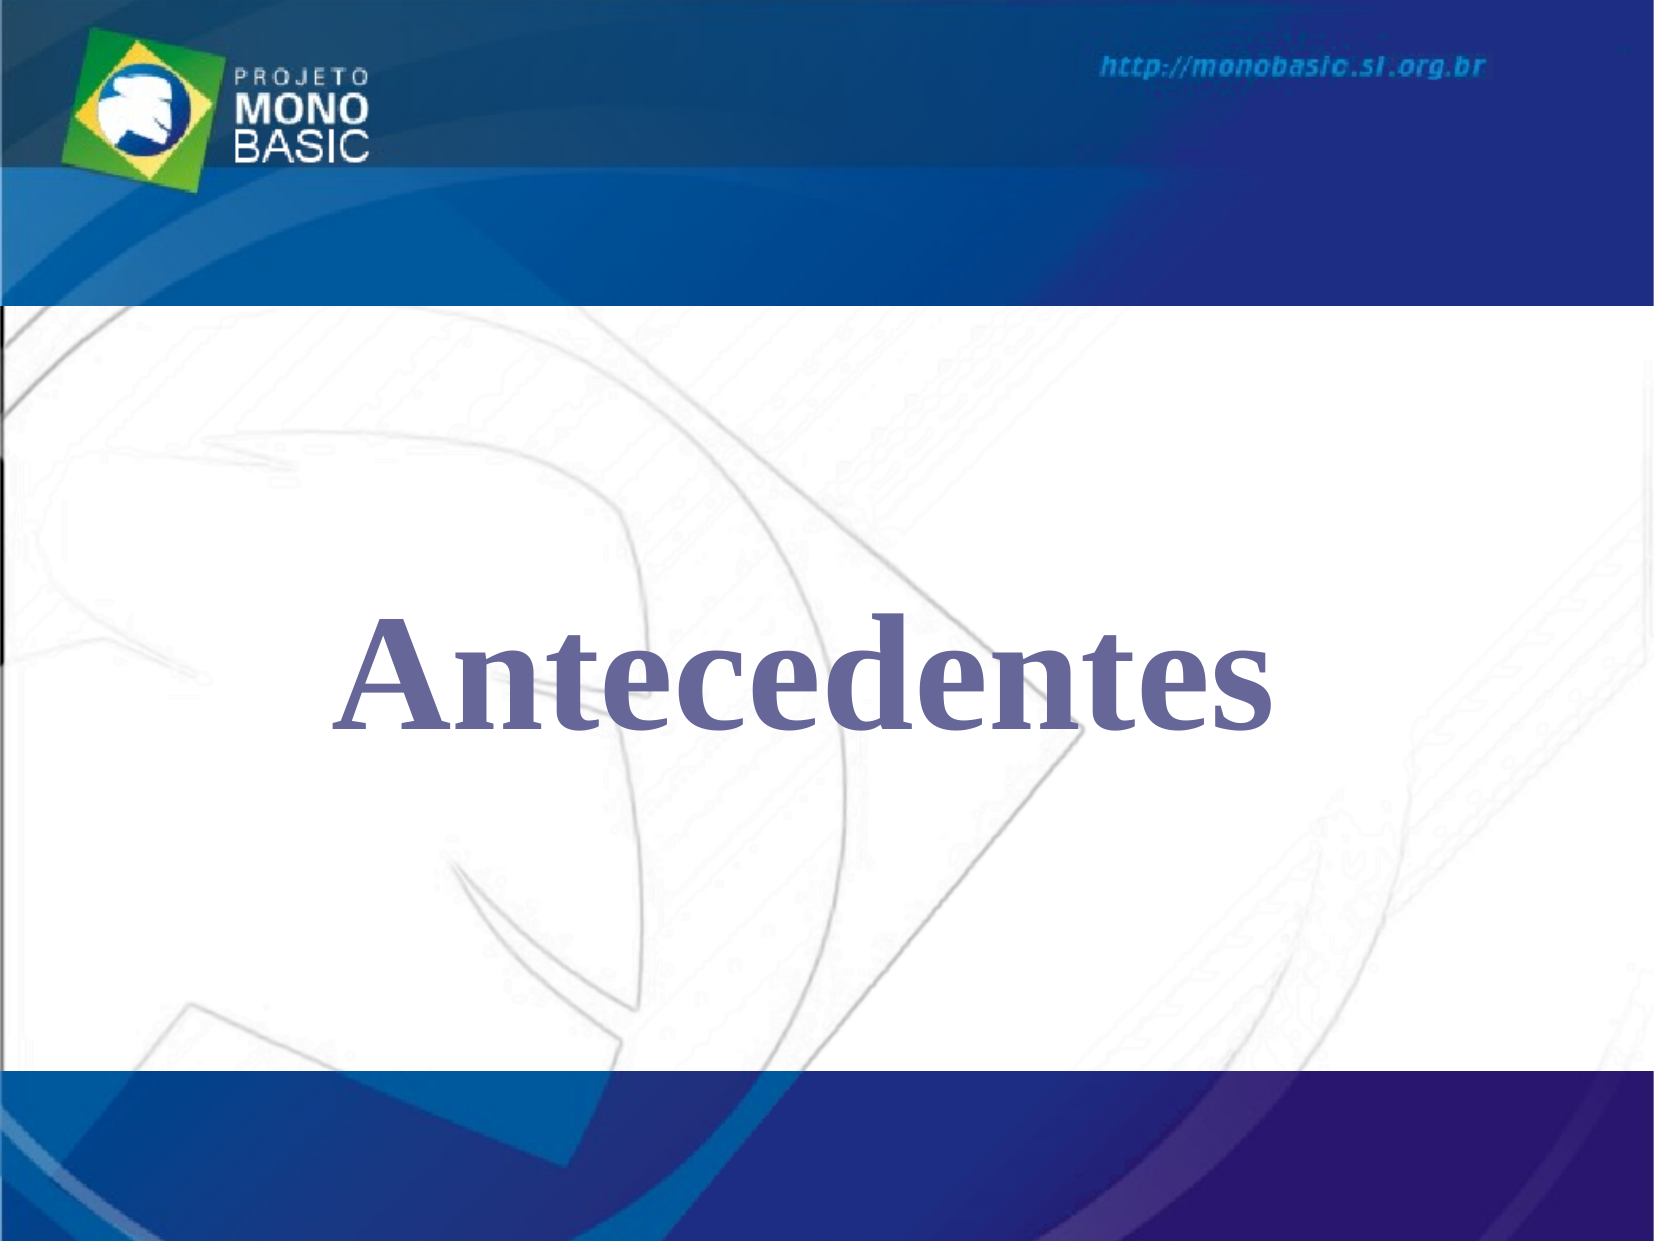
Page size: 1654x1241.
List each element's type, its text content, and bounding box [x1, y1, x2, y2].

picture [0, 0, 1654, 1241]
title Antecedentes [97, 564, 1510, 782]
